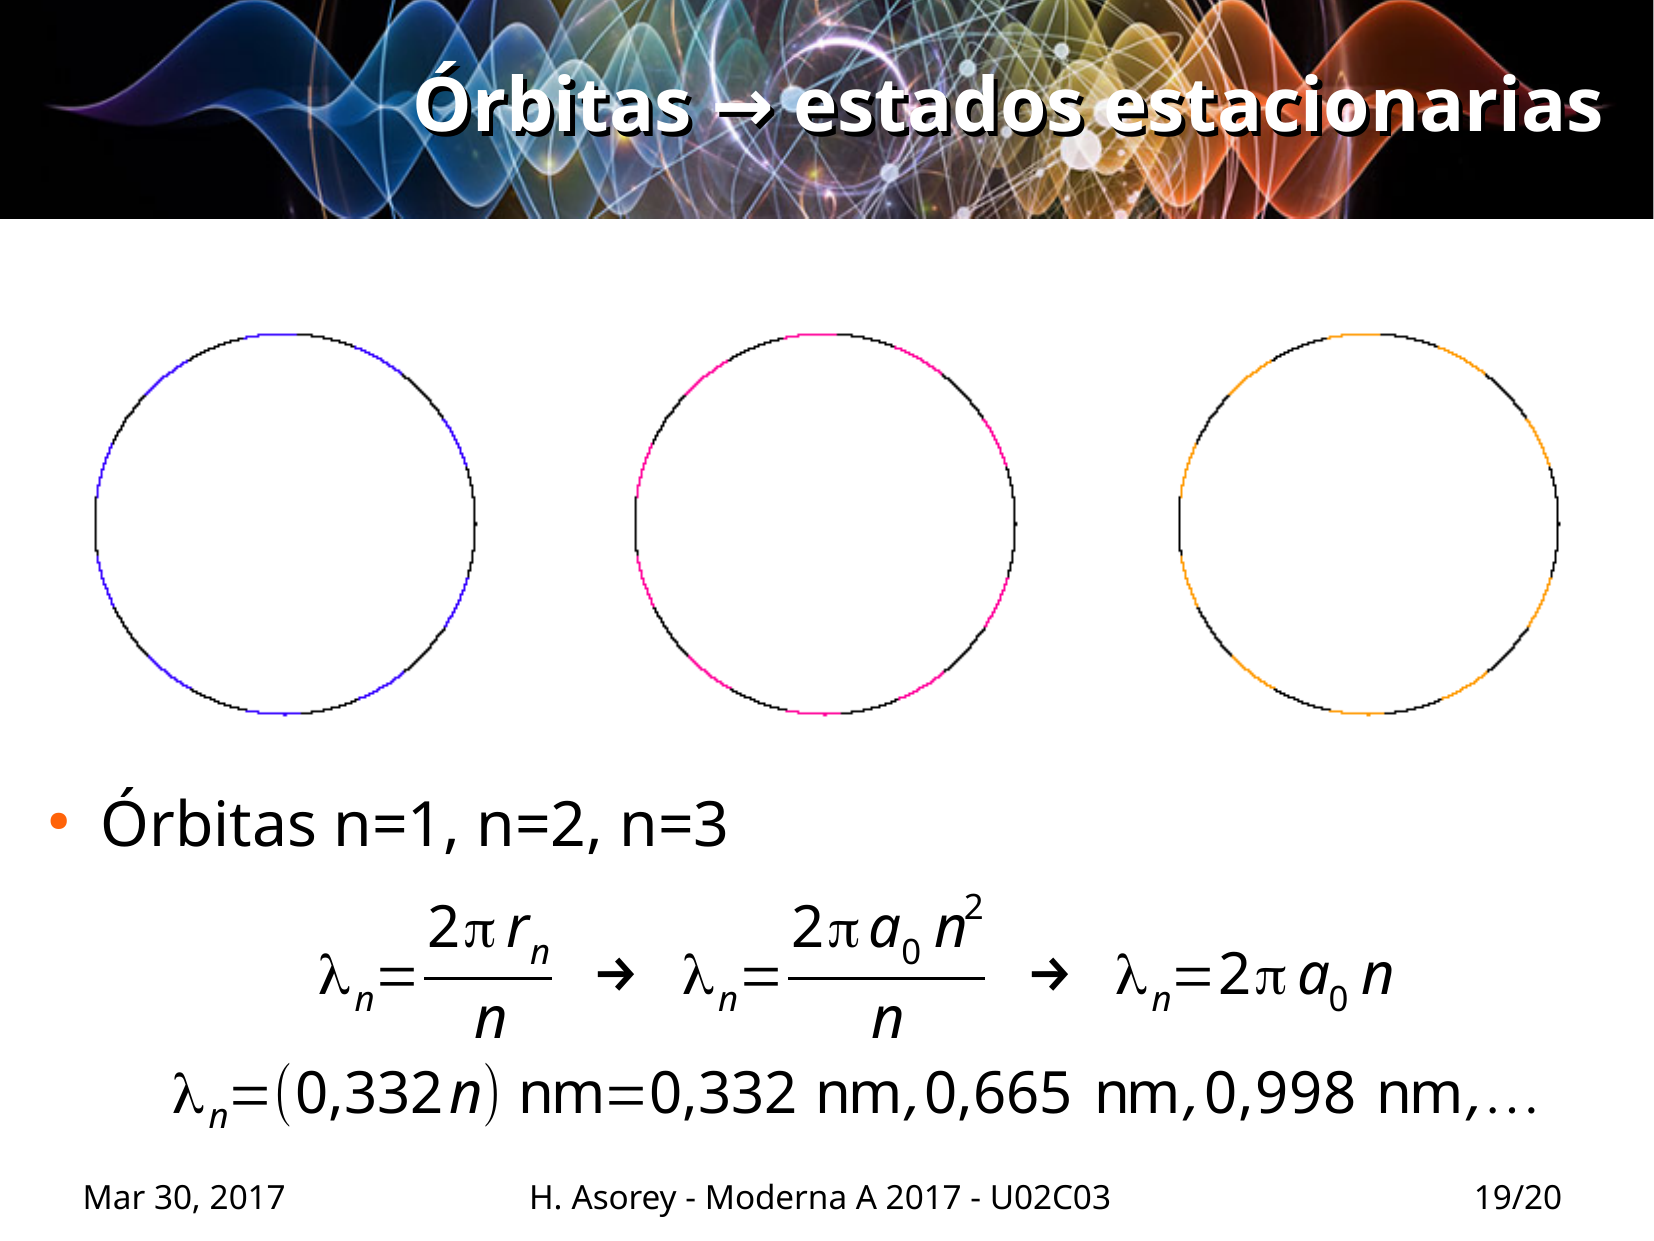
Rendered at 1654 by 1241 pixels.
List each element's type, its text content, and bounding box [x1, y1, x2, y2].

chart [165, 885, 1547, 1138]
list Órbitas n=1, n=2, n=3 [30, 780, 1636, 1164]
picture [0, 239, 1654, 810]
picture [0, 0, 1654, 219]
title Órbitas → estados estacionarias [45, 15, 1606, 191]
